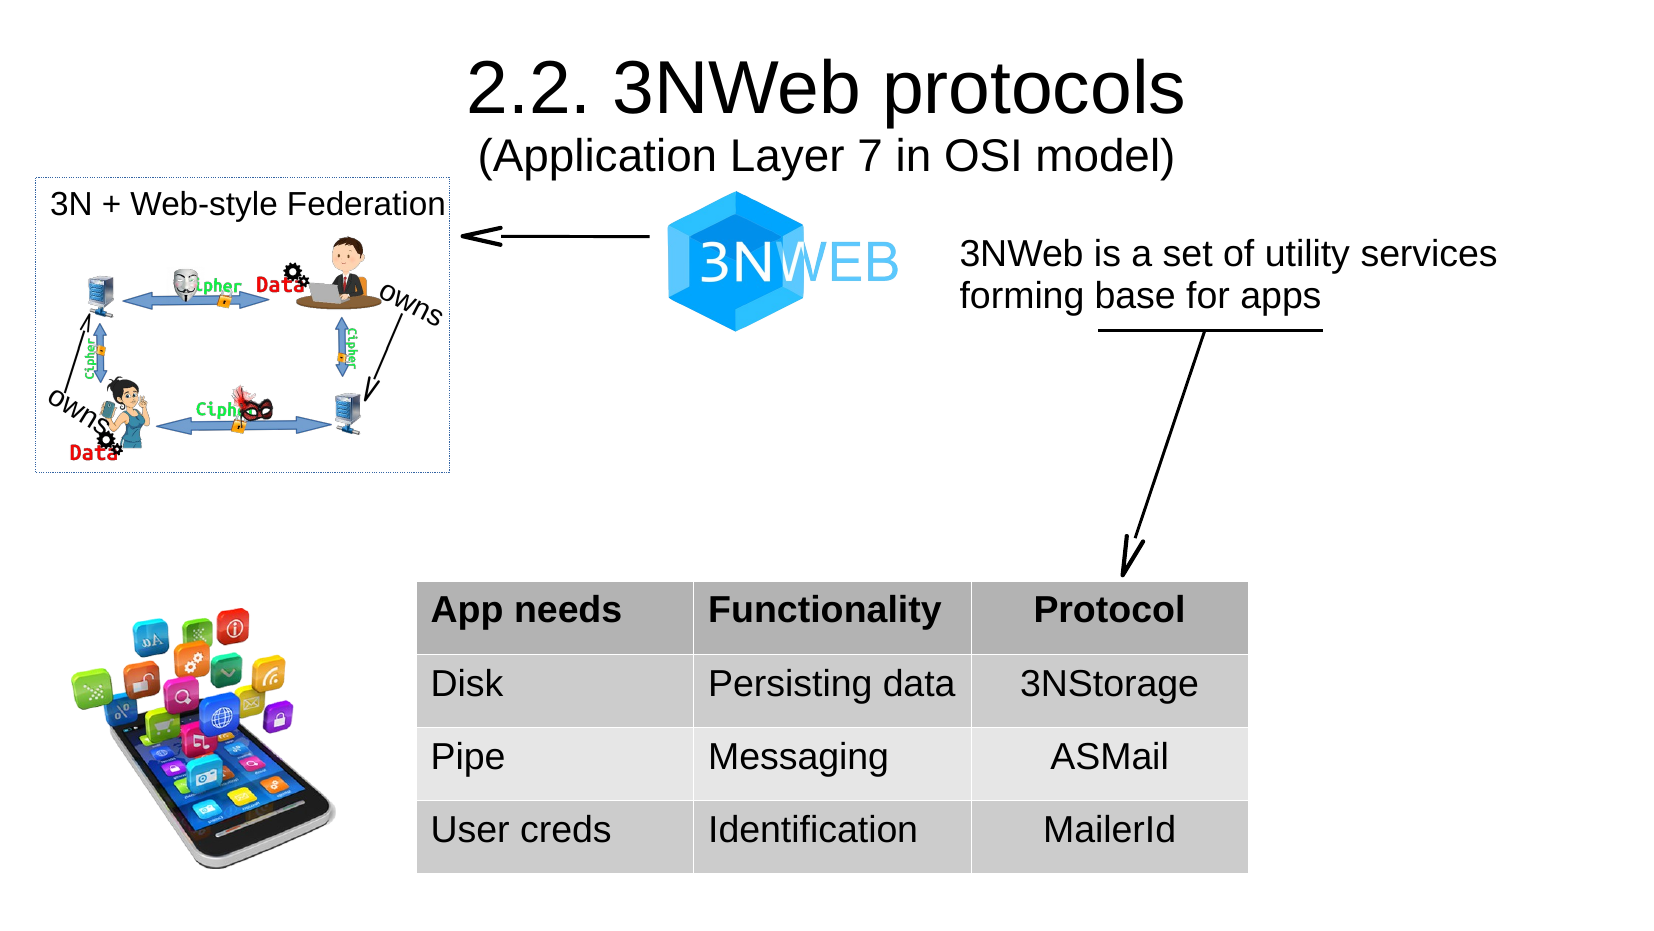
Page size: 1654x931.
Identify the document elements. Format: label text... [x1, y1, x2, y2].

table_header App needs [417, 582, 693, 654]
table_cell User creds [417, 801, 693, 873]
title 2.2. 3NWeb protocols (Application Layer 7 in OSI model) [82, 35, 1571, 191]
table_cell 3NStorage [972, 655, 1248, 727]
table_cell ASMail [972, 728, 1248, 800]
text_box 3NWeb is a set of utility services forming base for apps [944, 225, 1524, 367]
table_cell Pipe [417, 728, 693, 800]
text_box 3N + Web-style Federation [35, 177, 473, 237]
table_cell Persisting data [694, 655, 971, 727]
table_cell Identification [694, 801, 971, 873]
table_header Protocol [972, 582, 1248, 654]
table_cell Disk [417, 655, 693, 727]
picture [12, 602, 402, 875]
picture [47, 237, 444, 461]
picture [667, 190, 898, 332]
table_cell MailerId [972, 801, 1248, 873]
table_header Functionality [694, 582, 971, 654]
table_cell Messaging [694, 728, 971, 800]
